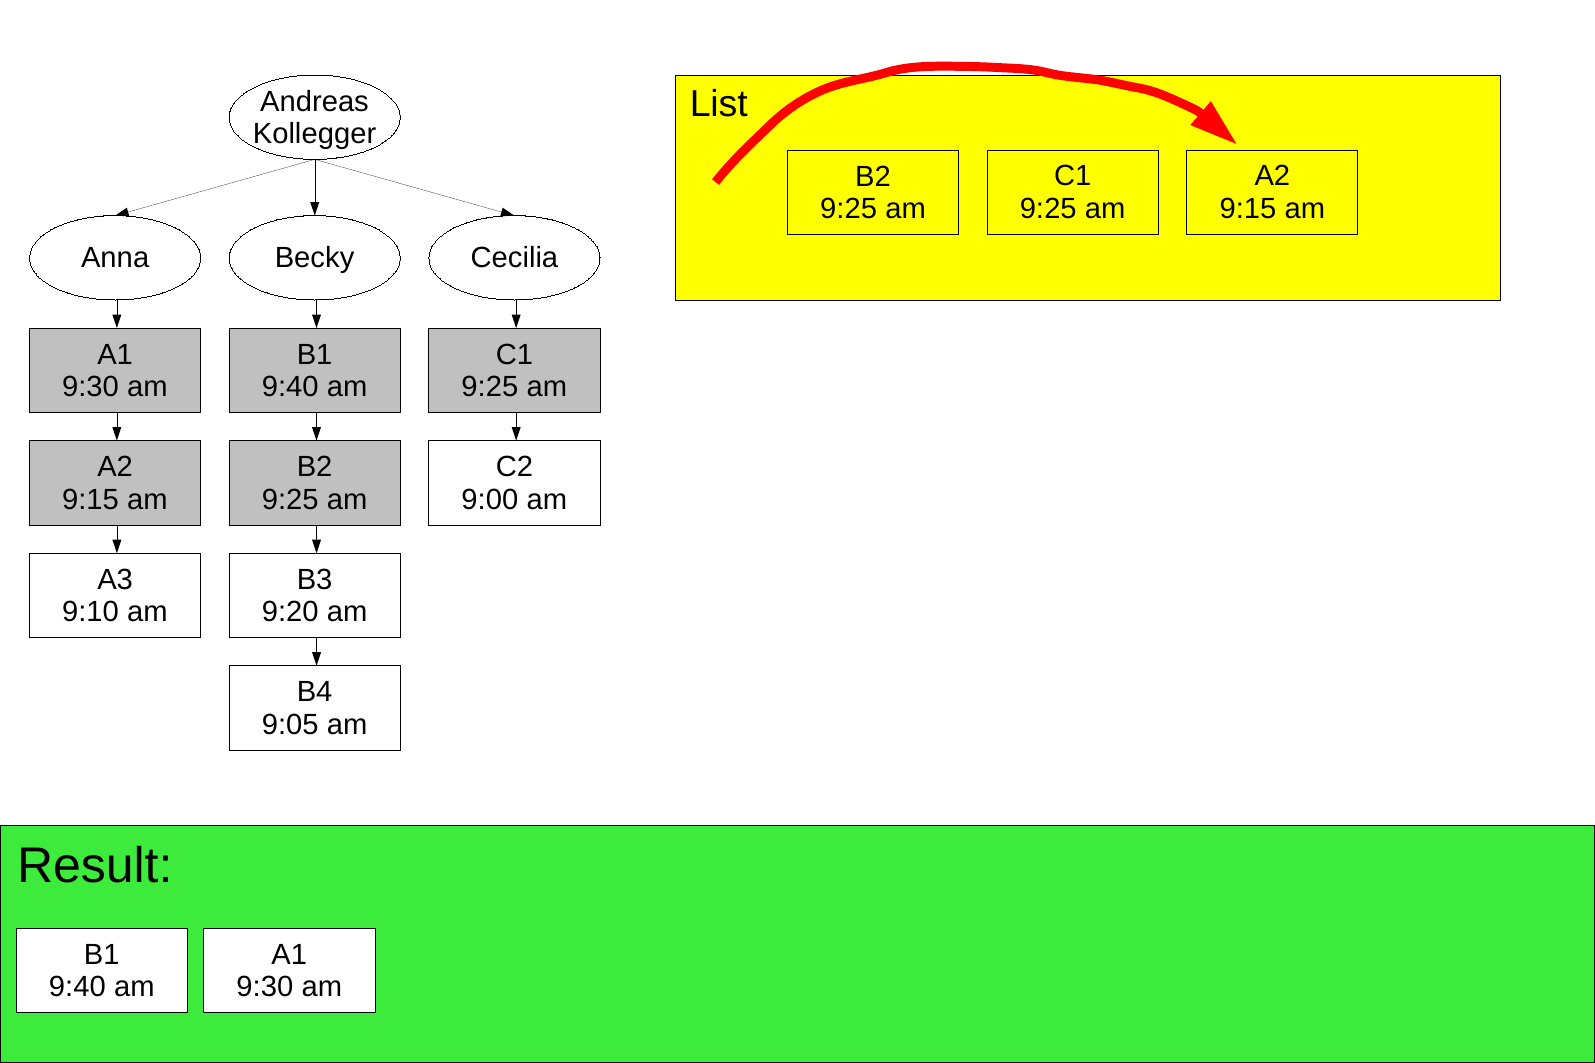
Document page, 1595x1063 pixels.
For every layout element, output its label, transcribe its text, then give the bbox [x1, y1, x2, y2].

text_box A1 9:30 am [203, 928, 376, 1013]
text_box C1 9:25 am [987, 150, 1159, 235]
text_box Result: [2, 829, 188, 901]
text_box B1 9:40 am [229, 328, 401, 413]
text_box B2 9:25 am [787, 150, 959, 235]
text_box Becky [229, 215, 401, 301]
text_box A2 9:15 am [29, 440, 201, 526]
text_box C2 9:00 am [428, 440, 601, 526]
text_box [675, 75, 1501, 301]
text_box A3 9:10 am [29, 553, 201, 638]
text_box Andreas Kollegger [229, 75, 401, 160]
text_box [0, 825, 1595, 1063]
text_box Anna [29, 215, 201, 301]
text_box Cecilia [428, 215, 601, 301]
text_box B2 9:25 am [229, 440, 401, 526]
text_box [763, 75, 853, 124]
text_box B4 9:05 am [229, 665, 401, 751]
text_box A1 9:30 am [29, 328, 201, 413]
text_box List [675, 75, 763, 132]
text_box C1 9:25 am [428, 328, 601, 413]
text_box A2 9:15 am [1186, 150, 1358, 235]
text_box B3 9:20 am [229, 553, 401, 638]
text_box B1 9:40 am [16, 928, 188, 1013]
